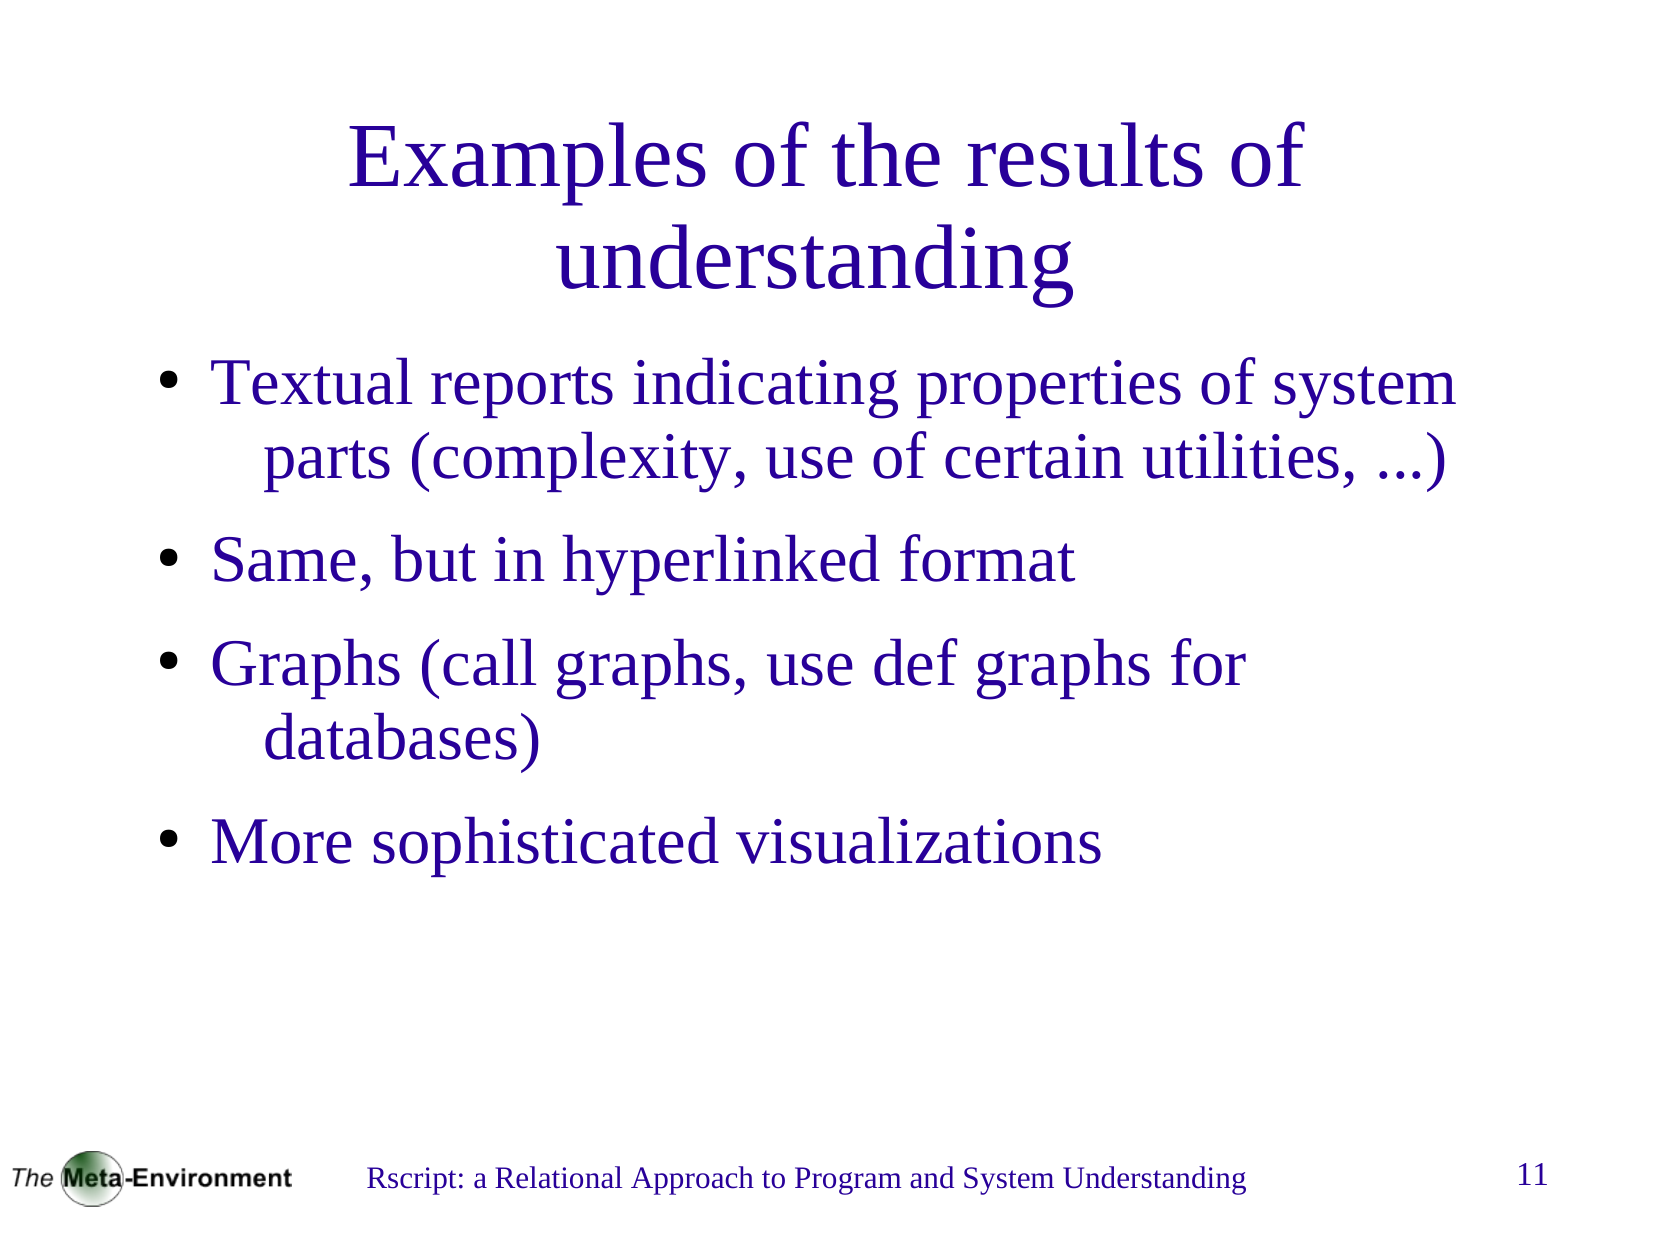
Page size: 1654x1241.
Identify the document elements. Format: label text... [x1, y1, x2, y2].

list Textual reports indicating properties of system parts (complexity, use of certain utilities, ...) Same, but in hyperlinked format Graphs (call graphs, use def graphs for databases) More sophisticated visualizations [121, 344, 1534, 1127]
title Examples of the results of understanding [121, 96, 1534, 317]
picture [12, 1151, 292, 1207]
